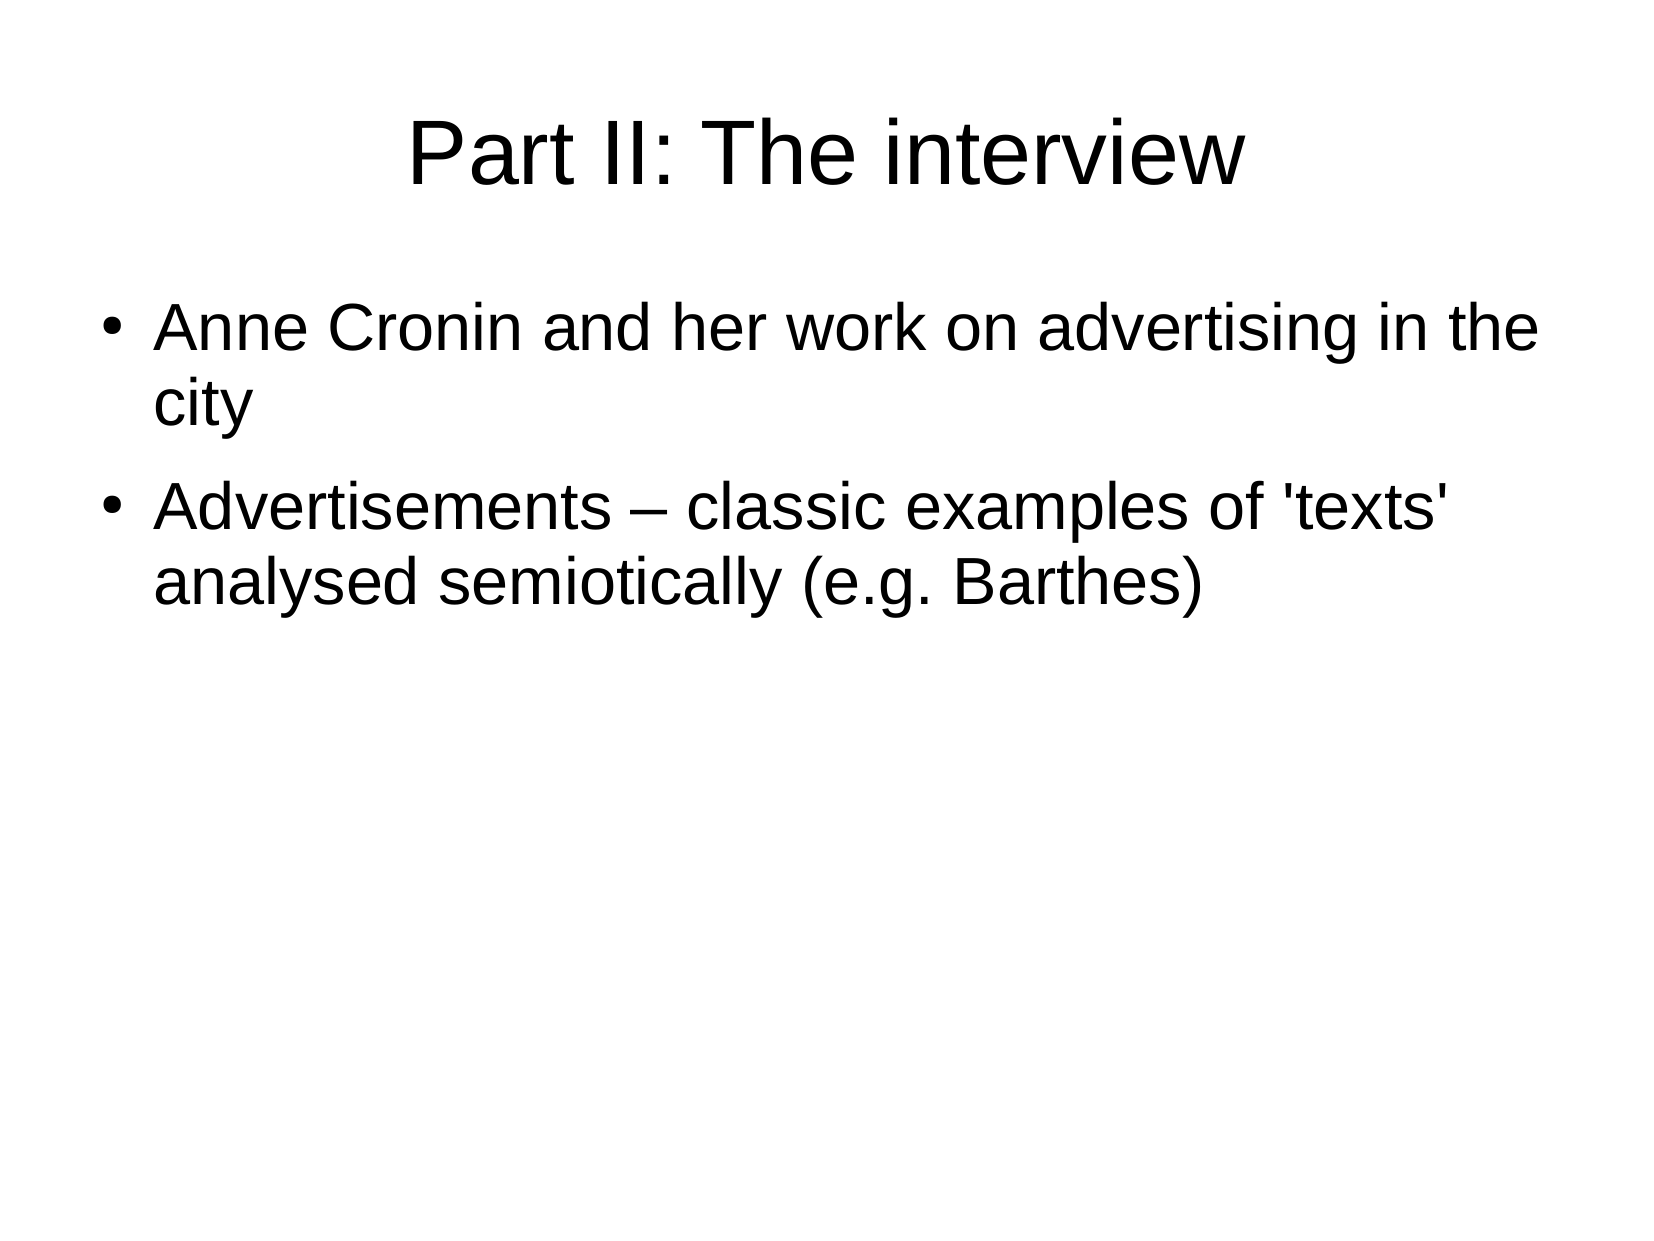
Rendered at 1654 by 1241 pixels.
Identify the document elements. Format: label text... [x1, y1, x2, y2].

title Part II: The interview [82, 49, 1571, 257]
list Anne Cronin and her work on advertising in the city Advertisements – classic examples of 'texts' analysed semiotically (e.g. Barthes) [82, 290, 1571, 1010]
